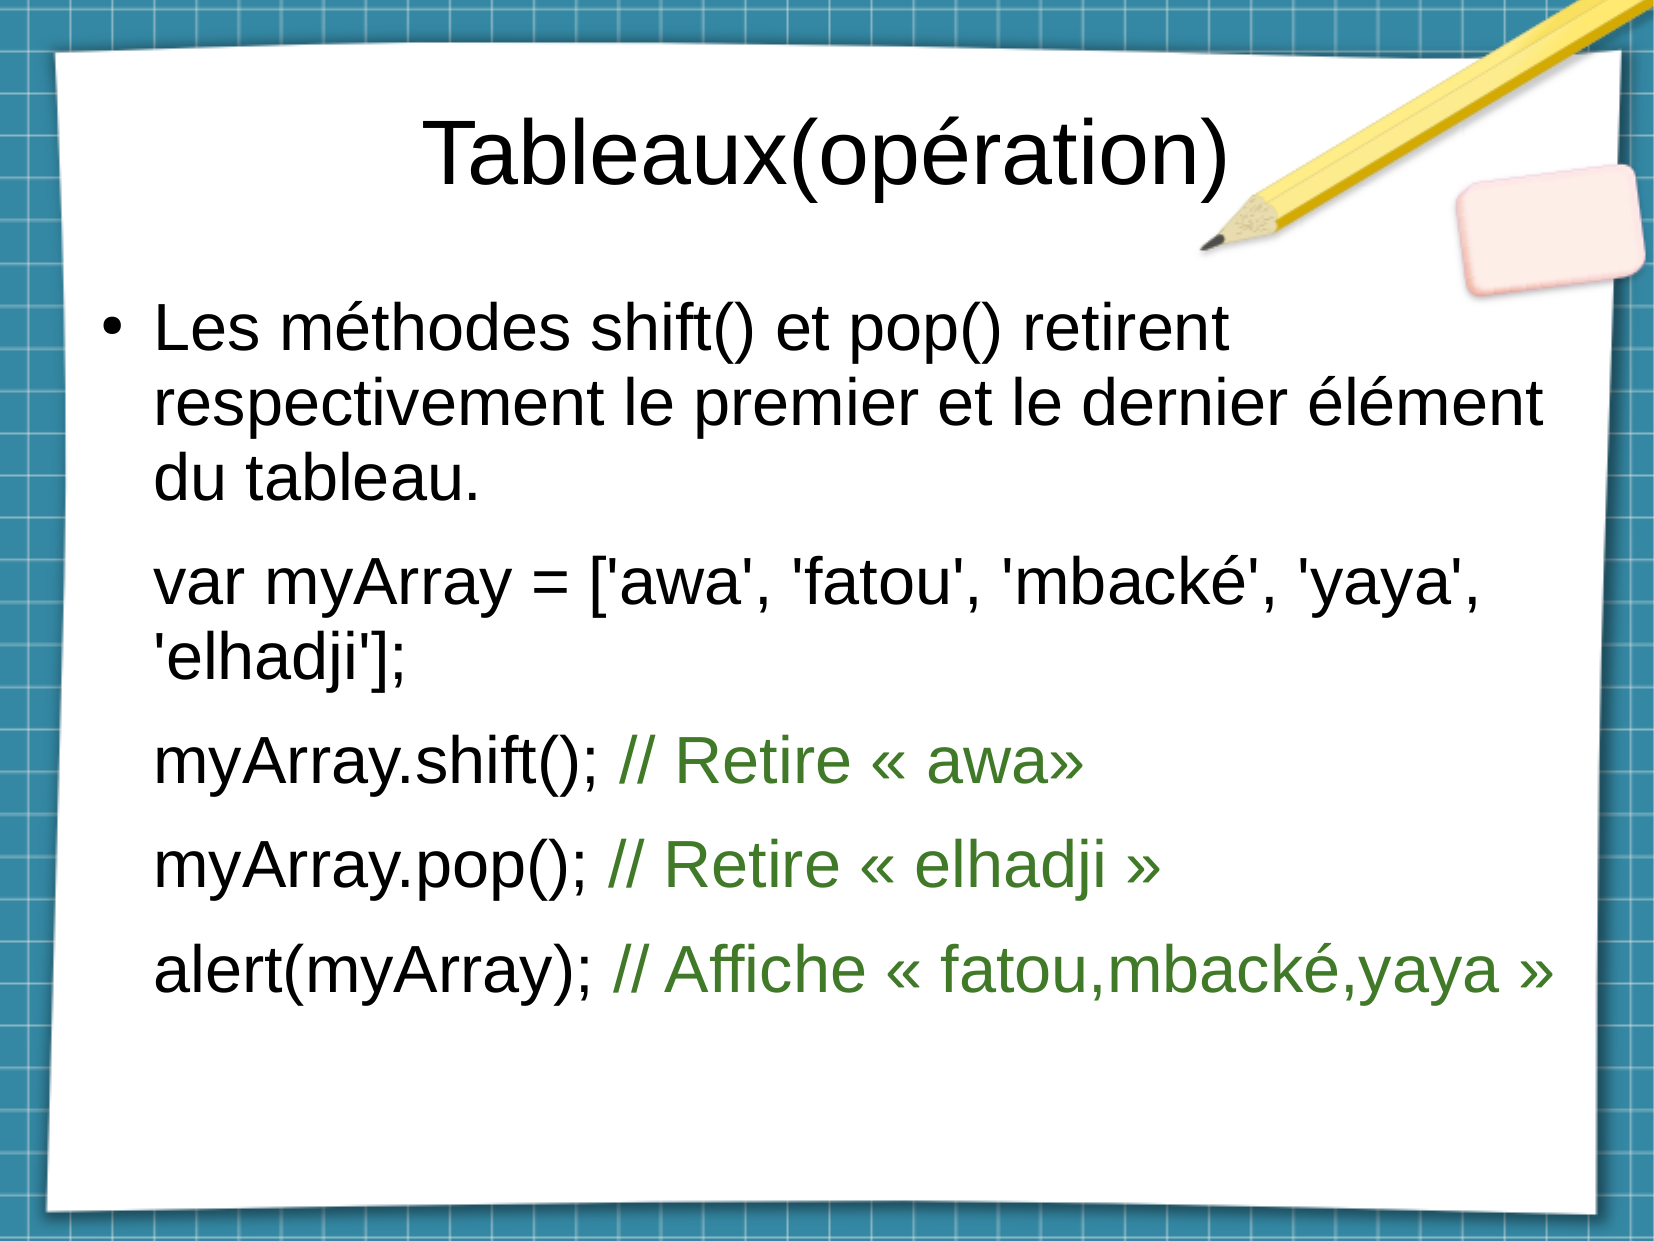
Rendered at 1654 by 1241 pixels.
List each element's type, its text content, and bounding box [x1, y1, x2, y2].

picture [0, 0, 1654, 1241]
list Les méthodes shift() et pop() retirent respectivement le premier et le dernier élément du tableau. var myArray = ['awa', 'fatou', 'mbacké', 'yaya', 'elhadji']; myArray.shift(); // Retire « awa» myArray.pop(); // Retire « elhadji » alert(myArray); // Affiche « fatou,mbacké,yaya » [82, 290, 1571, 1010]
title Tableaux(opération) [82, 49, 1571, 257]
